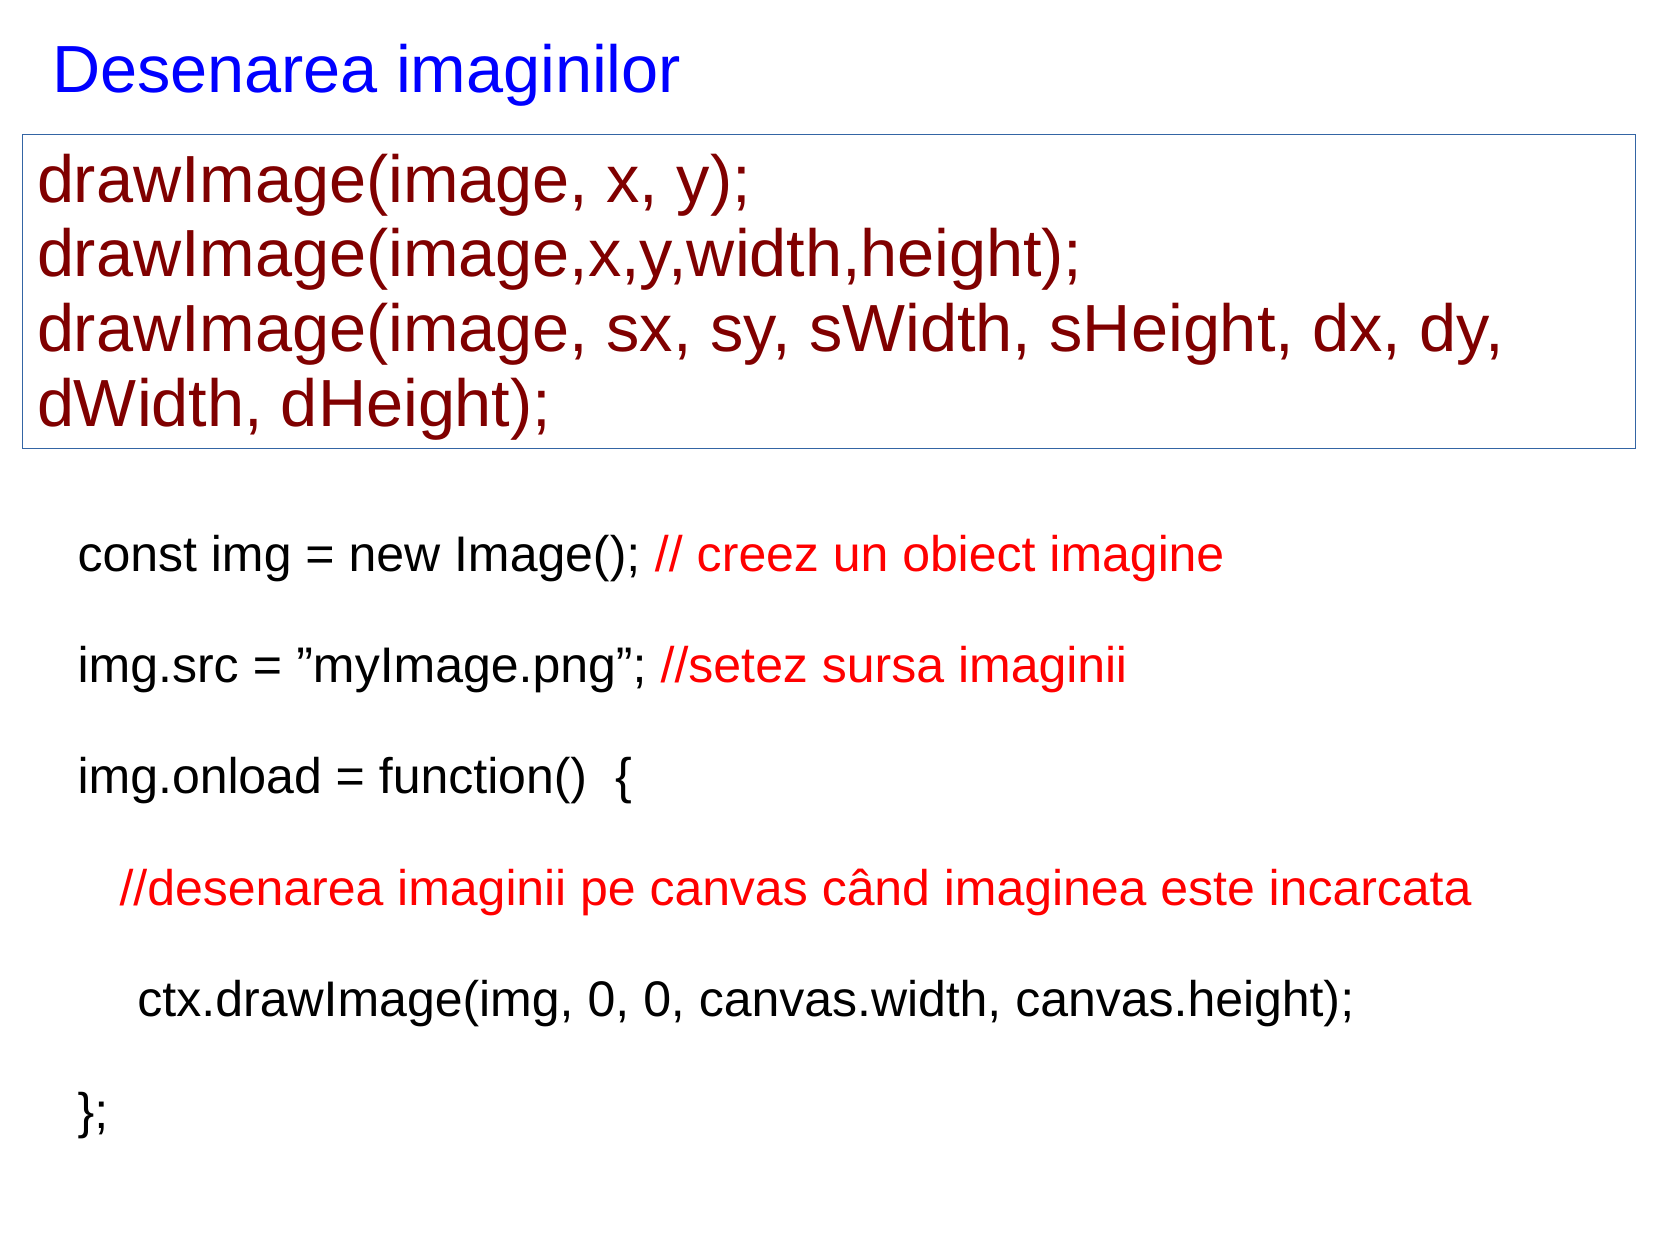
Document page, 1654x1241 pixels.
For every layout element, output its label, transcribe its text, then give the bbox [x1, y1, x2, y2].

text_box const img = new Image(); // creez un obiect imagine img.src = ”myImage.png”; //setez sursa imaginii img.onload = function() { //desenarea imaginii pe canvas când imaginea este incarcata ctx.drawImage(img, 0, 0, canvas.width, canvas.height); }; [48, 518, 1607, 1147]
text_box Desenarea imaginilor [37, 18, 697, 113]
text_box drawImage(image, x, y); drawImage(image,x,y,width,height); drawImage(image, sx, sy, sWidth, sHeight, dx, dy, dWidth, dHeight); [22, 134, 1636, 449]
